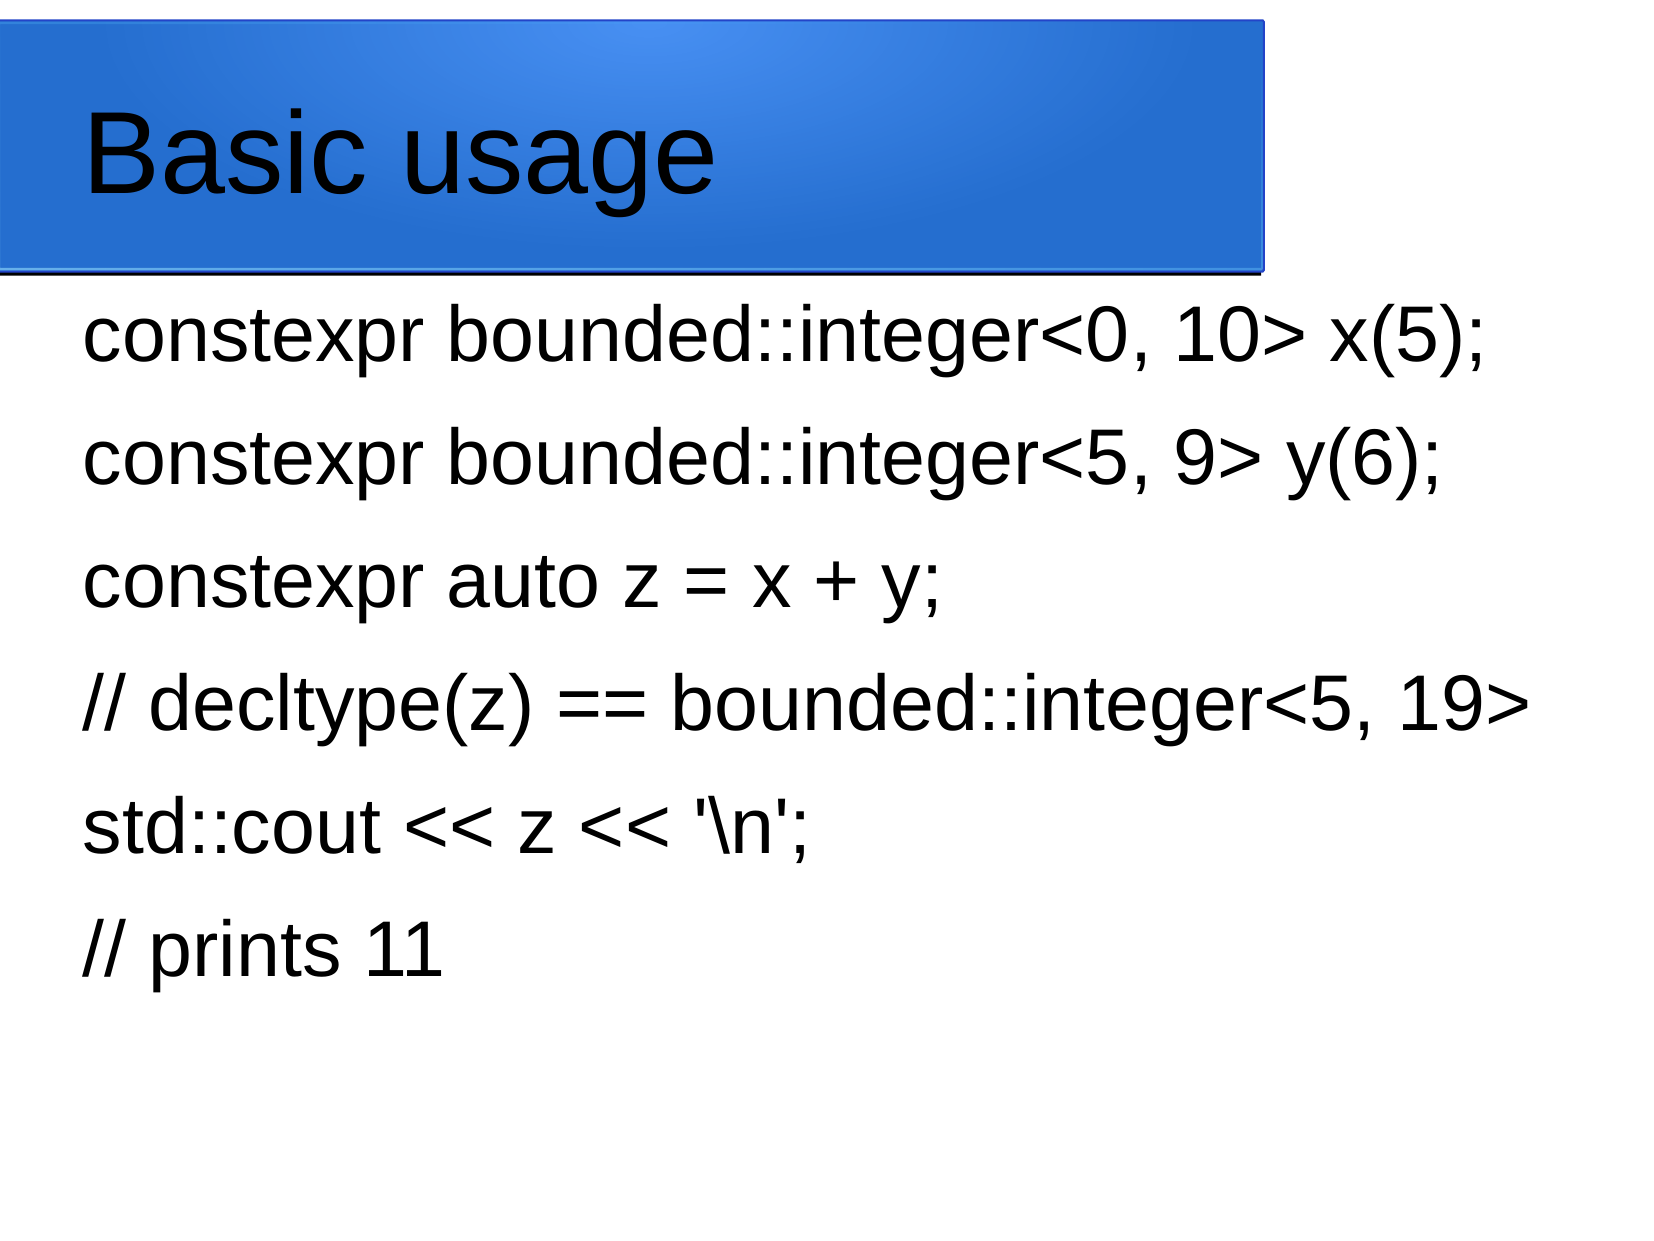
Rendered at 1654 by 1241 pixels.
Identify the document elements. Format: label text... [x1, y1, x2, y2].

list constexpr bounded::integer<0, 10> x(5); constexpr bounded::integer<5, 9> y(6); constexpr auto z = x + y; // decltype(z) == bounded::integer<5, 19> std::cout << z << '\n'; // prints 11 [82, 290, 1571, 1010]
title Basic usage [82, 49, 1571, 257]
